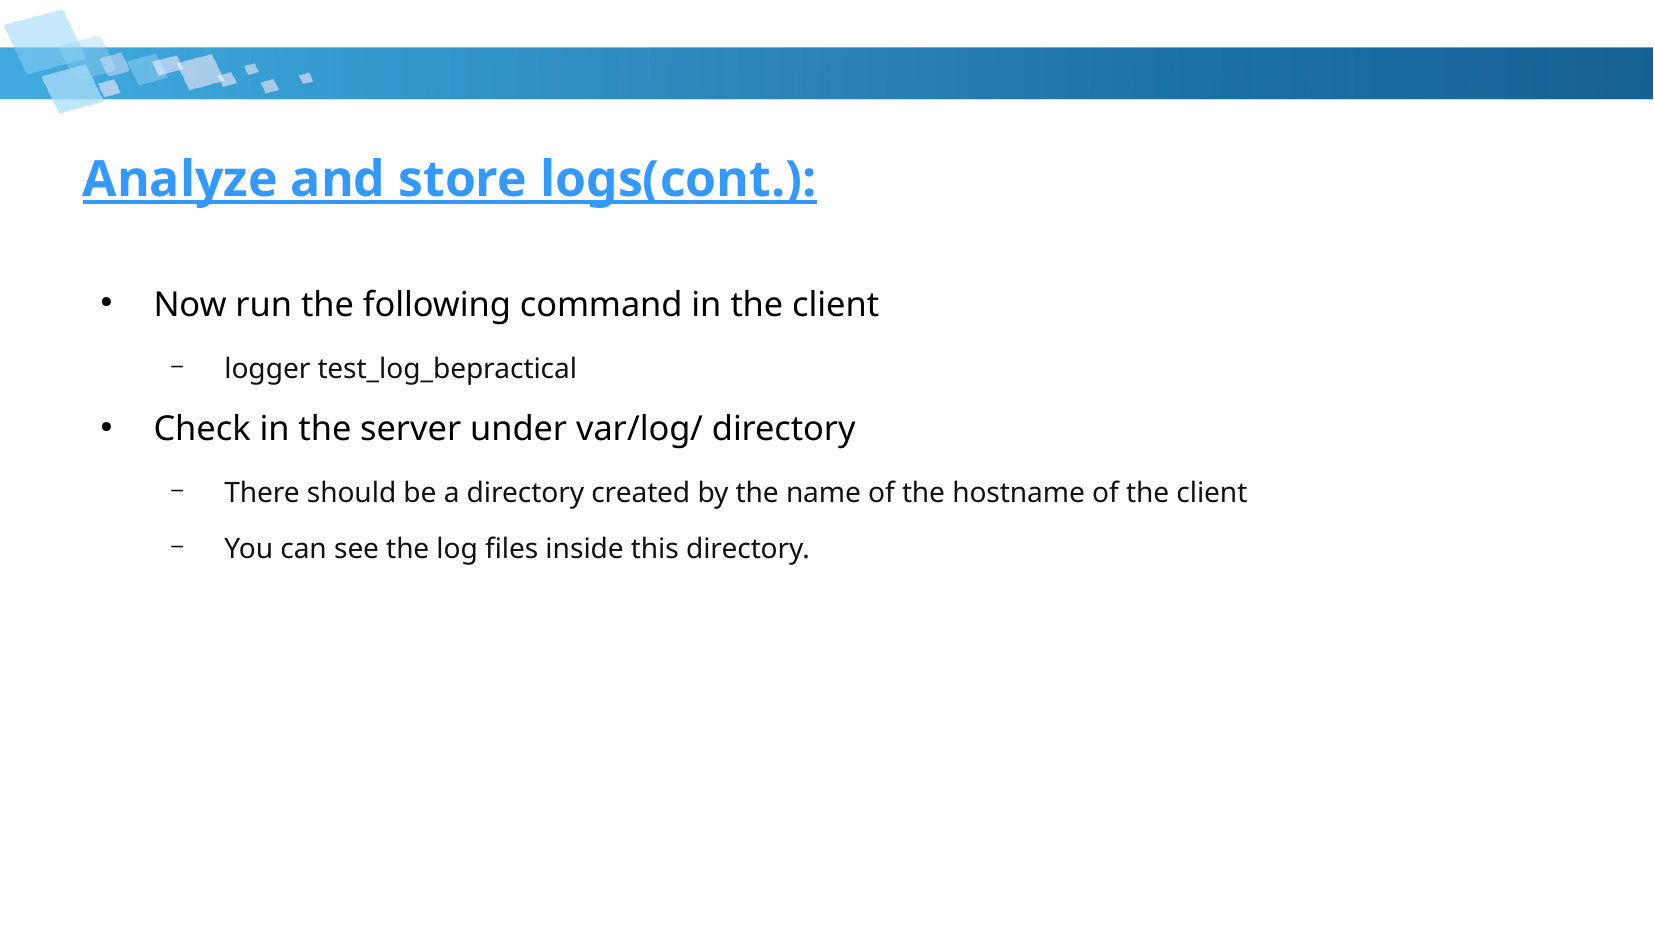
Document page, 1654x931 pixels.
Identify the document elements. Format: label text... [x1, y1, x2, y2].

picture [0, 0, 1653, 929]
list Now run the following command in the client logger test_log_bepractical Check in the server under var/log/ directory There should be a directory created by the name of the hostname of the client You can see the log files inside this directory. [82, 279, 1571, 820]
title Analyze and store logs(cont.): [82, 99, 1571, 255]
